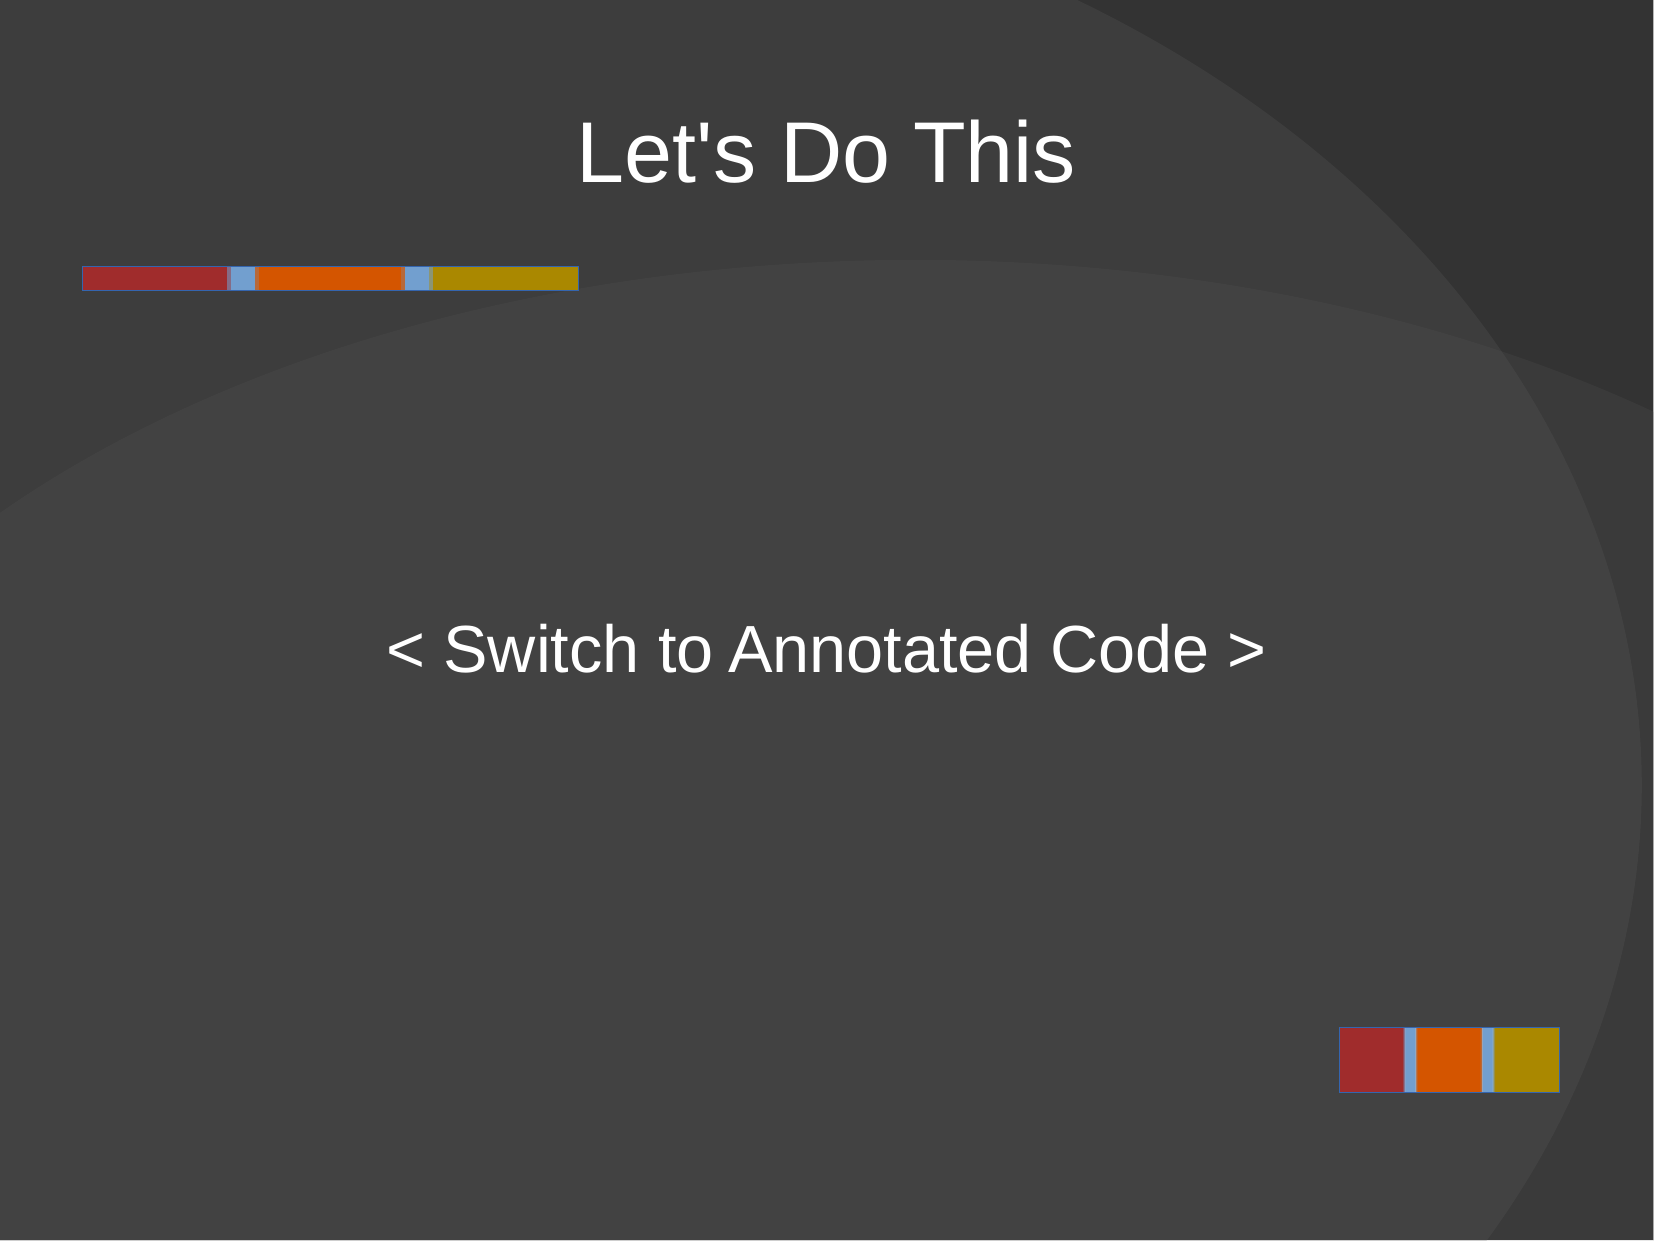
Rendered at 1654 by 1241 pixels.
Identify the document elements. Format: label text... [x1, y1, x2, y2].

picture [83, 267, 578, 290]
picture [1340, 1028, 1559, 1092]
subtitle < Switch to Annotated Code > [82, 290, 1571, 1010]
title Let's Do This [82, 49, 1571, 257]
